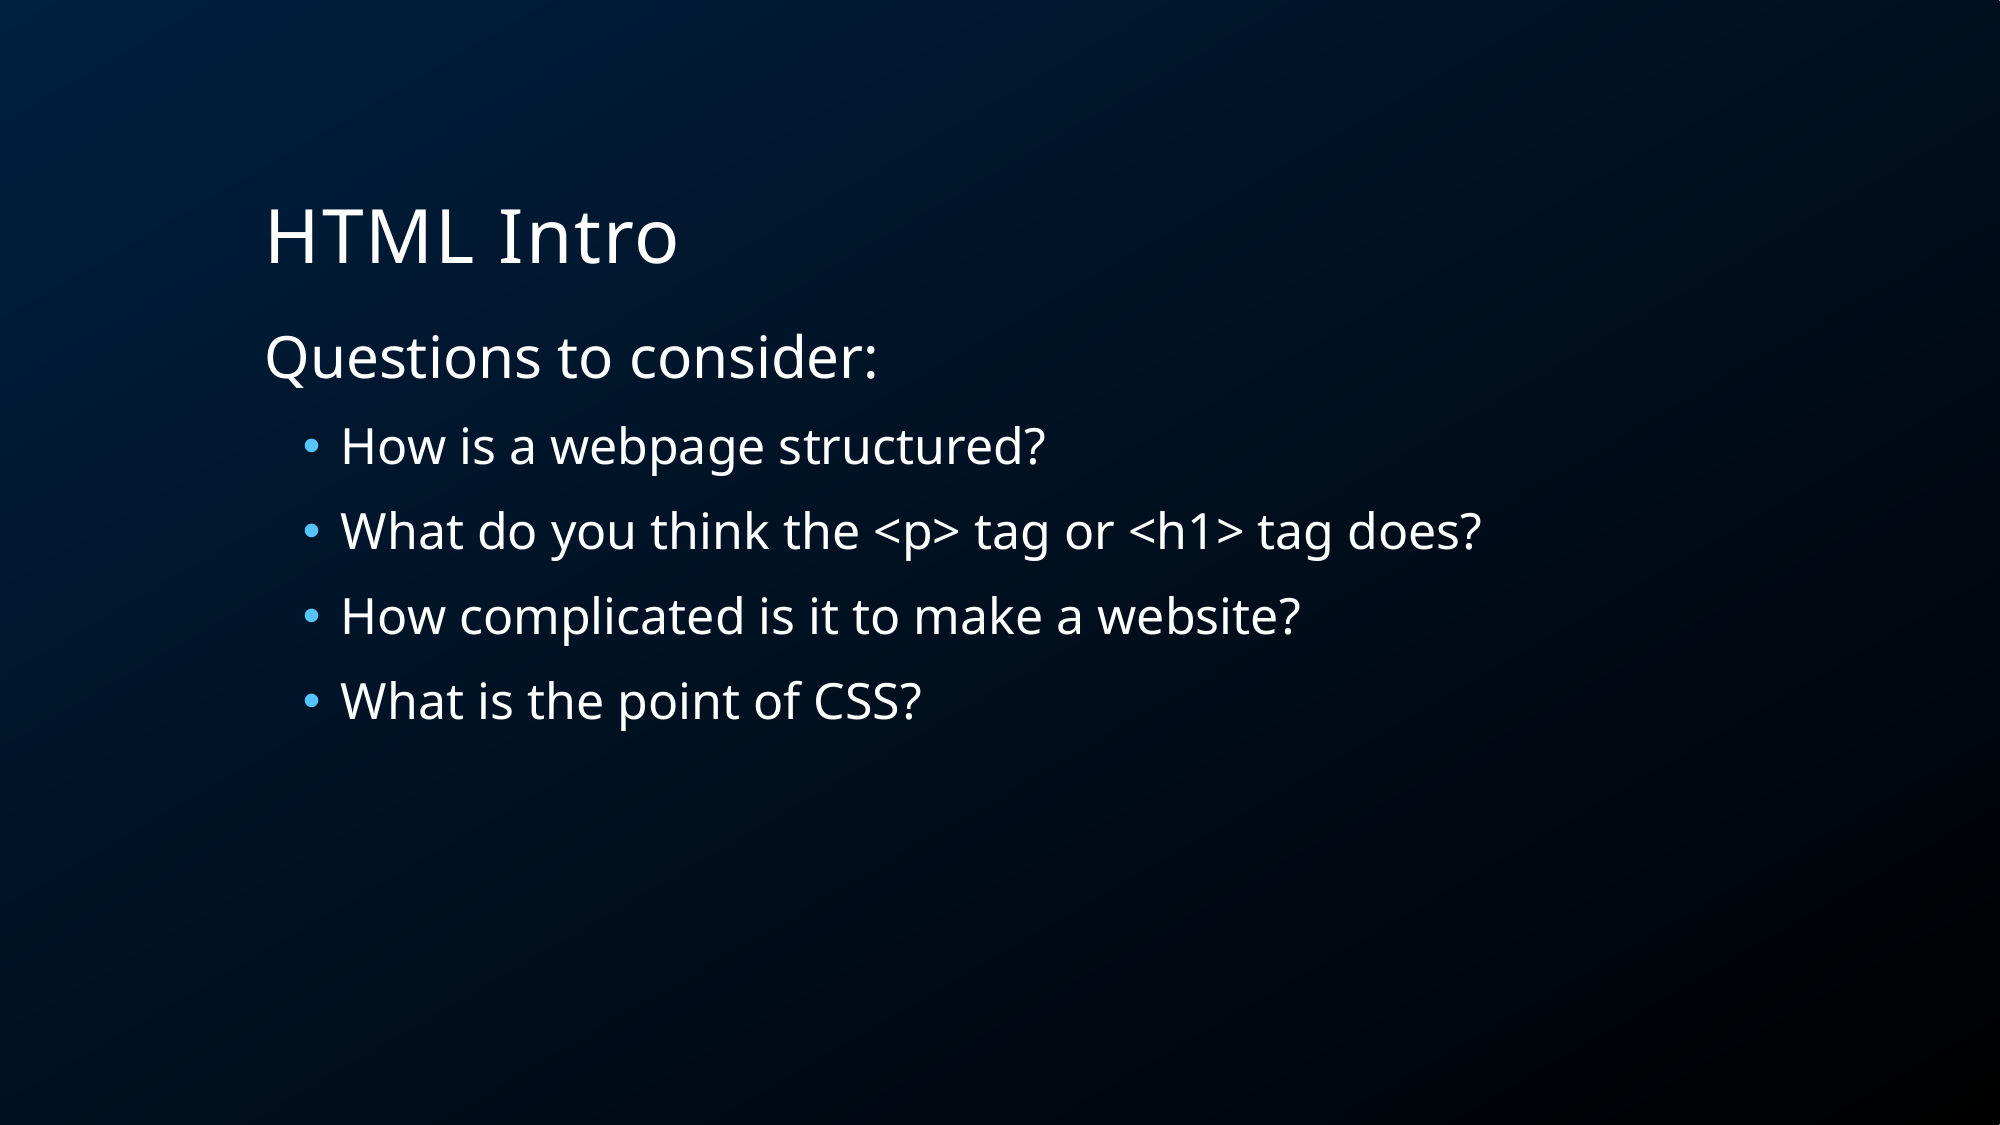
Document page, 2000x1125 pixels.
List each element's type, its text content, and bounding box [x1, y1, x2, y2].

title HTML Intro [249, 62, 1750, 288]
list Questions to consider: How is a webpage structured? What do you think the <p> tag or <h1> tag does? How complicated is it to make a website? What is the point of CSS? [249, 312, 1749, 988]
